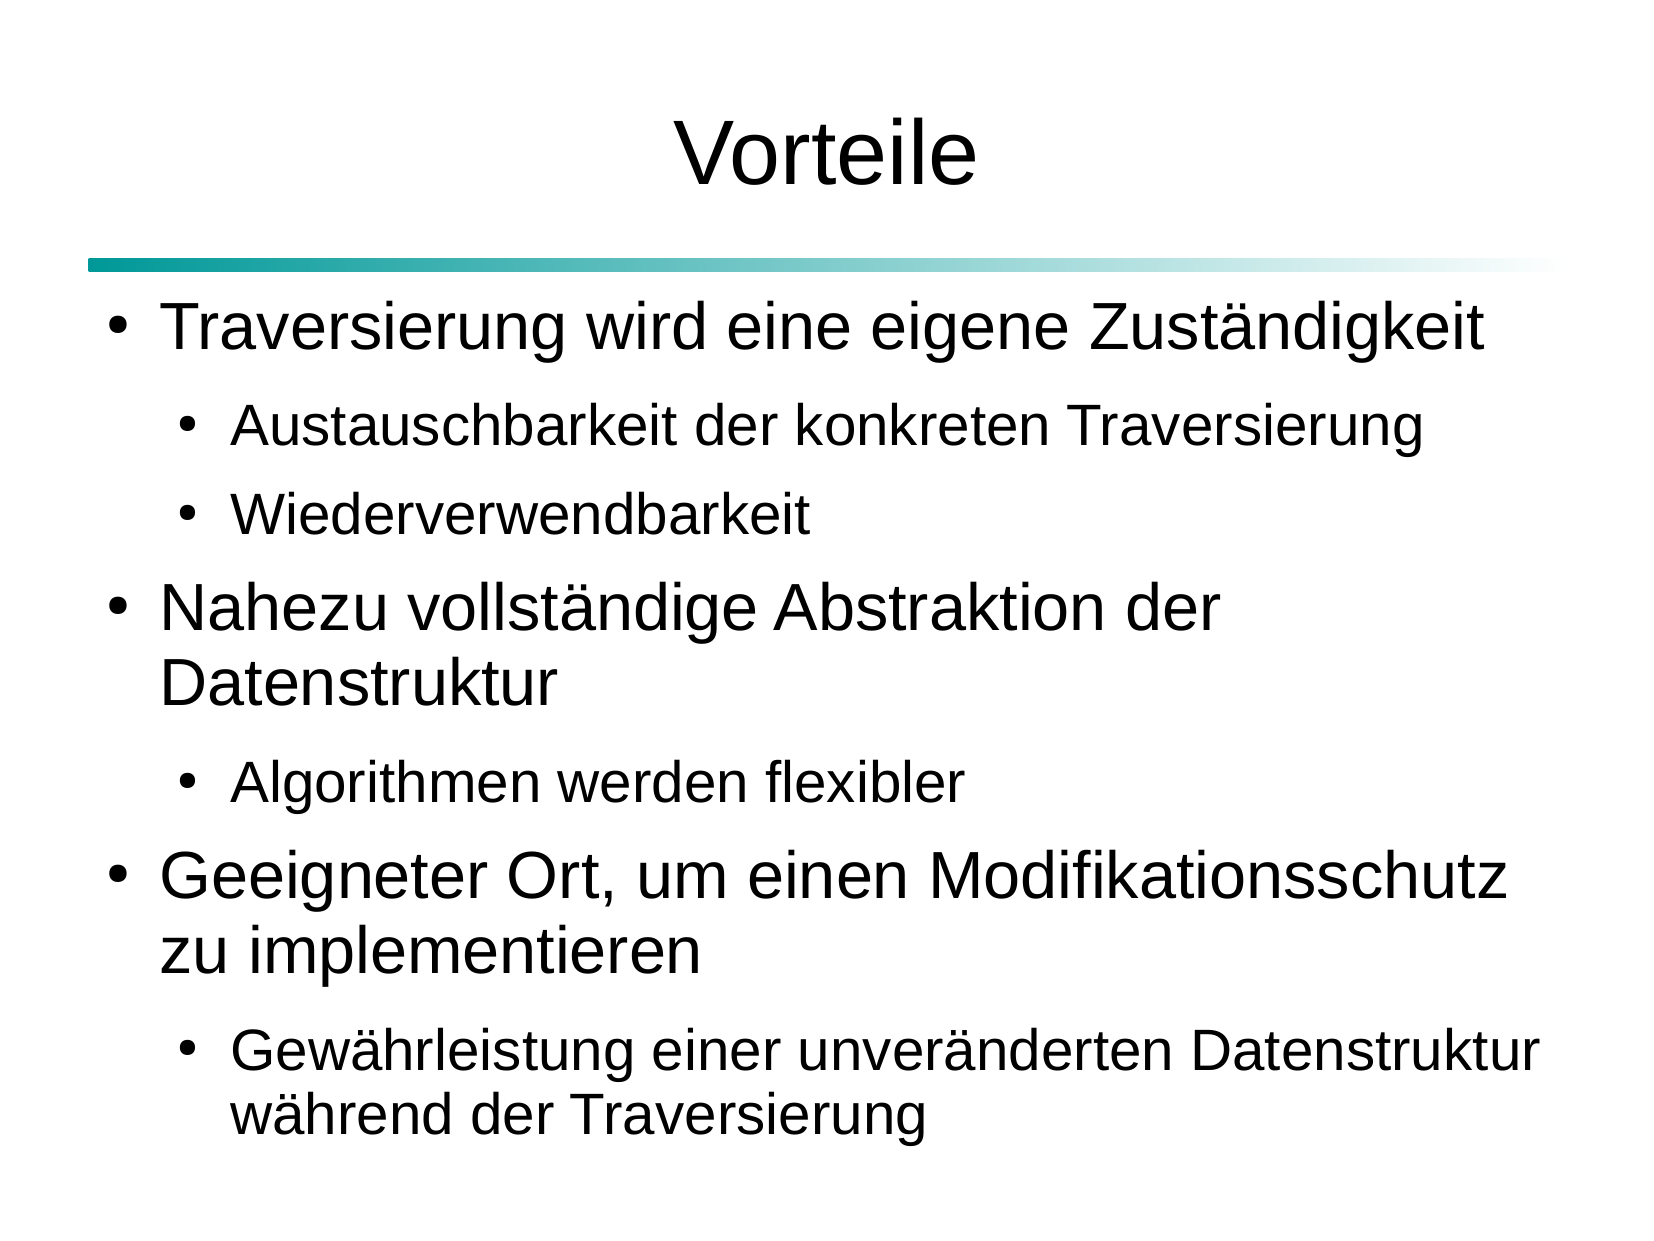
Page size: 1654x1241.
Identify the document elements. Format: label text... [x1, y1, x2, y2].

list Traversierung wird eine eigene Zuständigkeit Austauschbarkeit der konkreten Traversierung Wiederverwendbarkeit Nahezu vollständige Abstraktion der Datenstruktur Algorithmen werden flexibler Geeigneter Ort, um einen Modifikationsschutz zu implementieren Gewährleistung einer unveränderten Datenstruktur während der Traversierung [88, 288, 1577, 1147]
title Vorteile [82, 49, 1571, 257]
